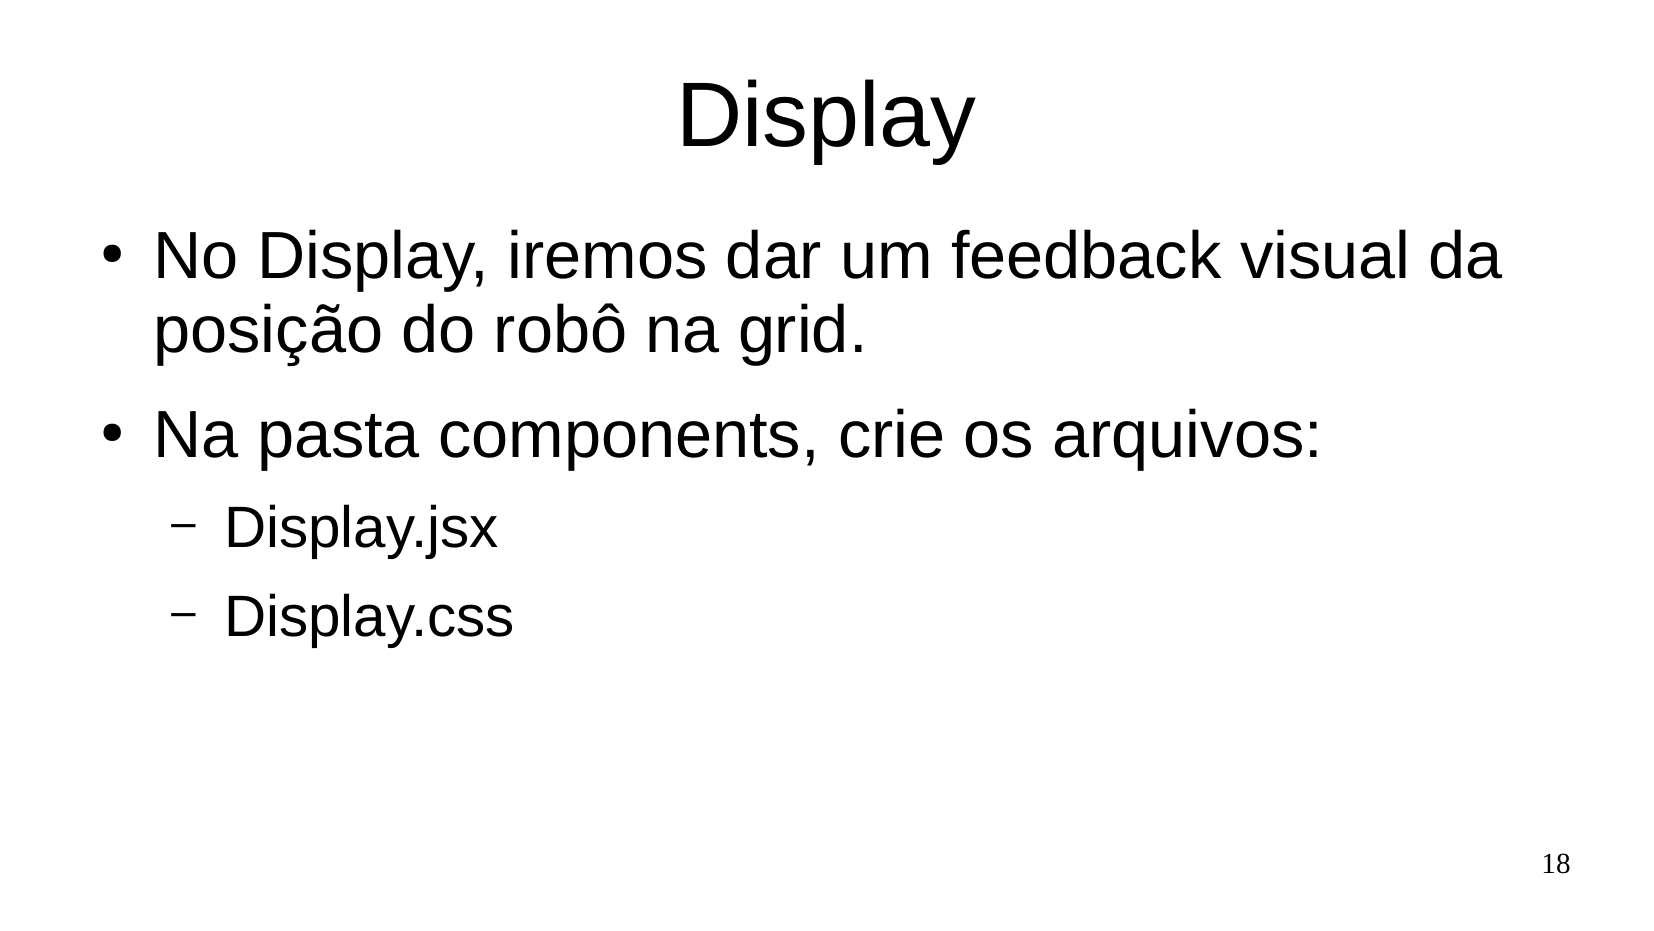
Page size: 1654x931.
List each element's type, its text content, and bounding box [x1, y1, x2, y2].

title Display [82, 37, 1571, 193]
list No Display, iremos dar um feedback visual da posição do robô na grid. Na pasta components, crie os arquivos: Display.jsx Display.css [82, 217, 1571, 758]
